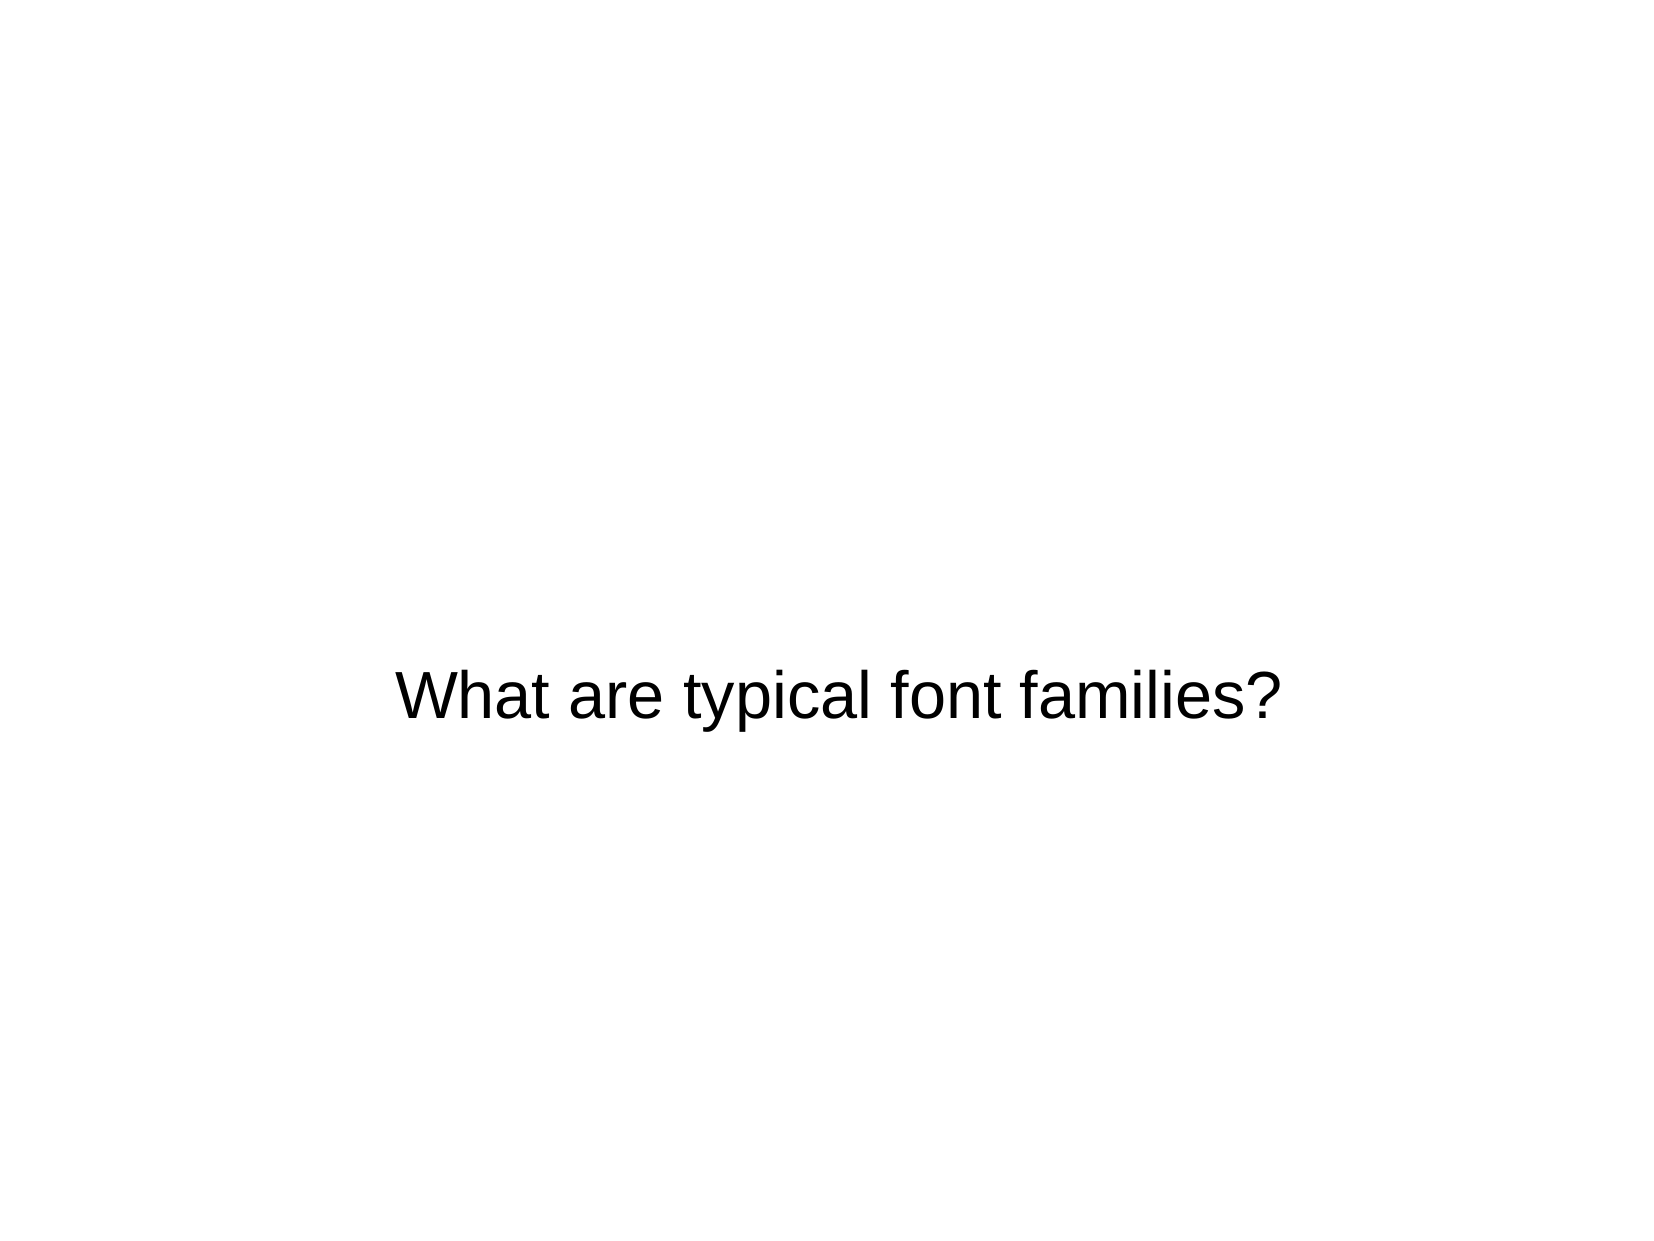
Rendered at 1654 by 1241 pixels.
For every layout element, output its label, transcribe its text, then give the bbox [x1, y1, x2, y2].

subtitle What are typical font families? [25, 233, 1654, 1158]
